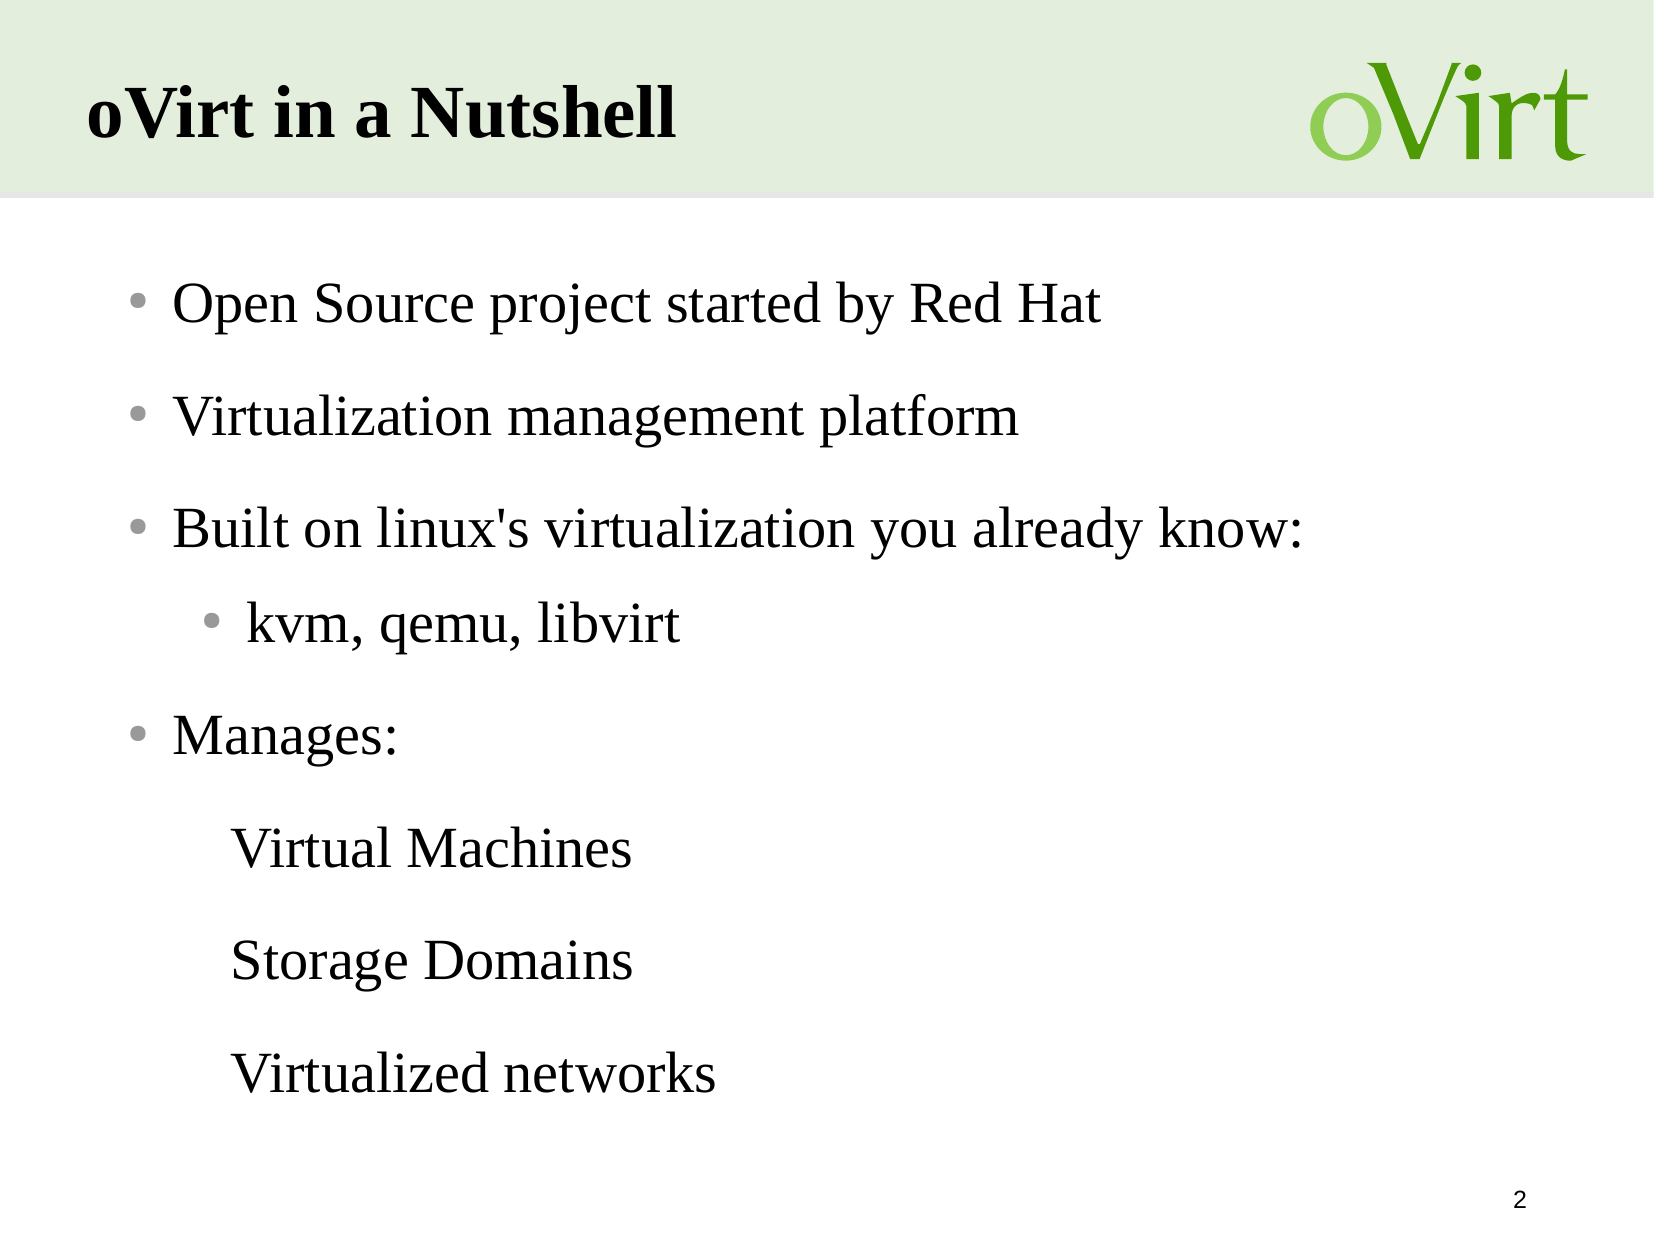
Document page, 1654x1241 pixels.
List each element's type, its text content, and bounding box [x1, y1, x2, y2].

list Open Source project started by Red Hat Virtualization management platform Built on linux's virtualization you already know: kvm, qemu, libvirt Manages: Virtual Machines Storage Domains Virtualized networks [112, 270, 1388, 1218]
title oVirt in a Nutshell [86, 36, 1307, 188]
